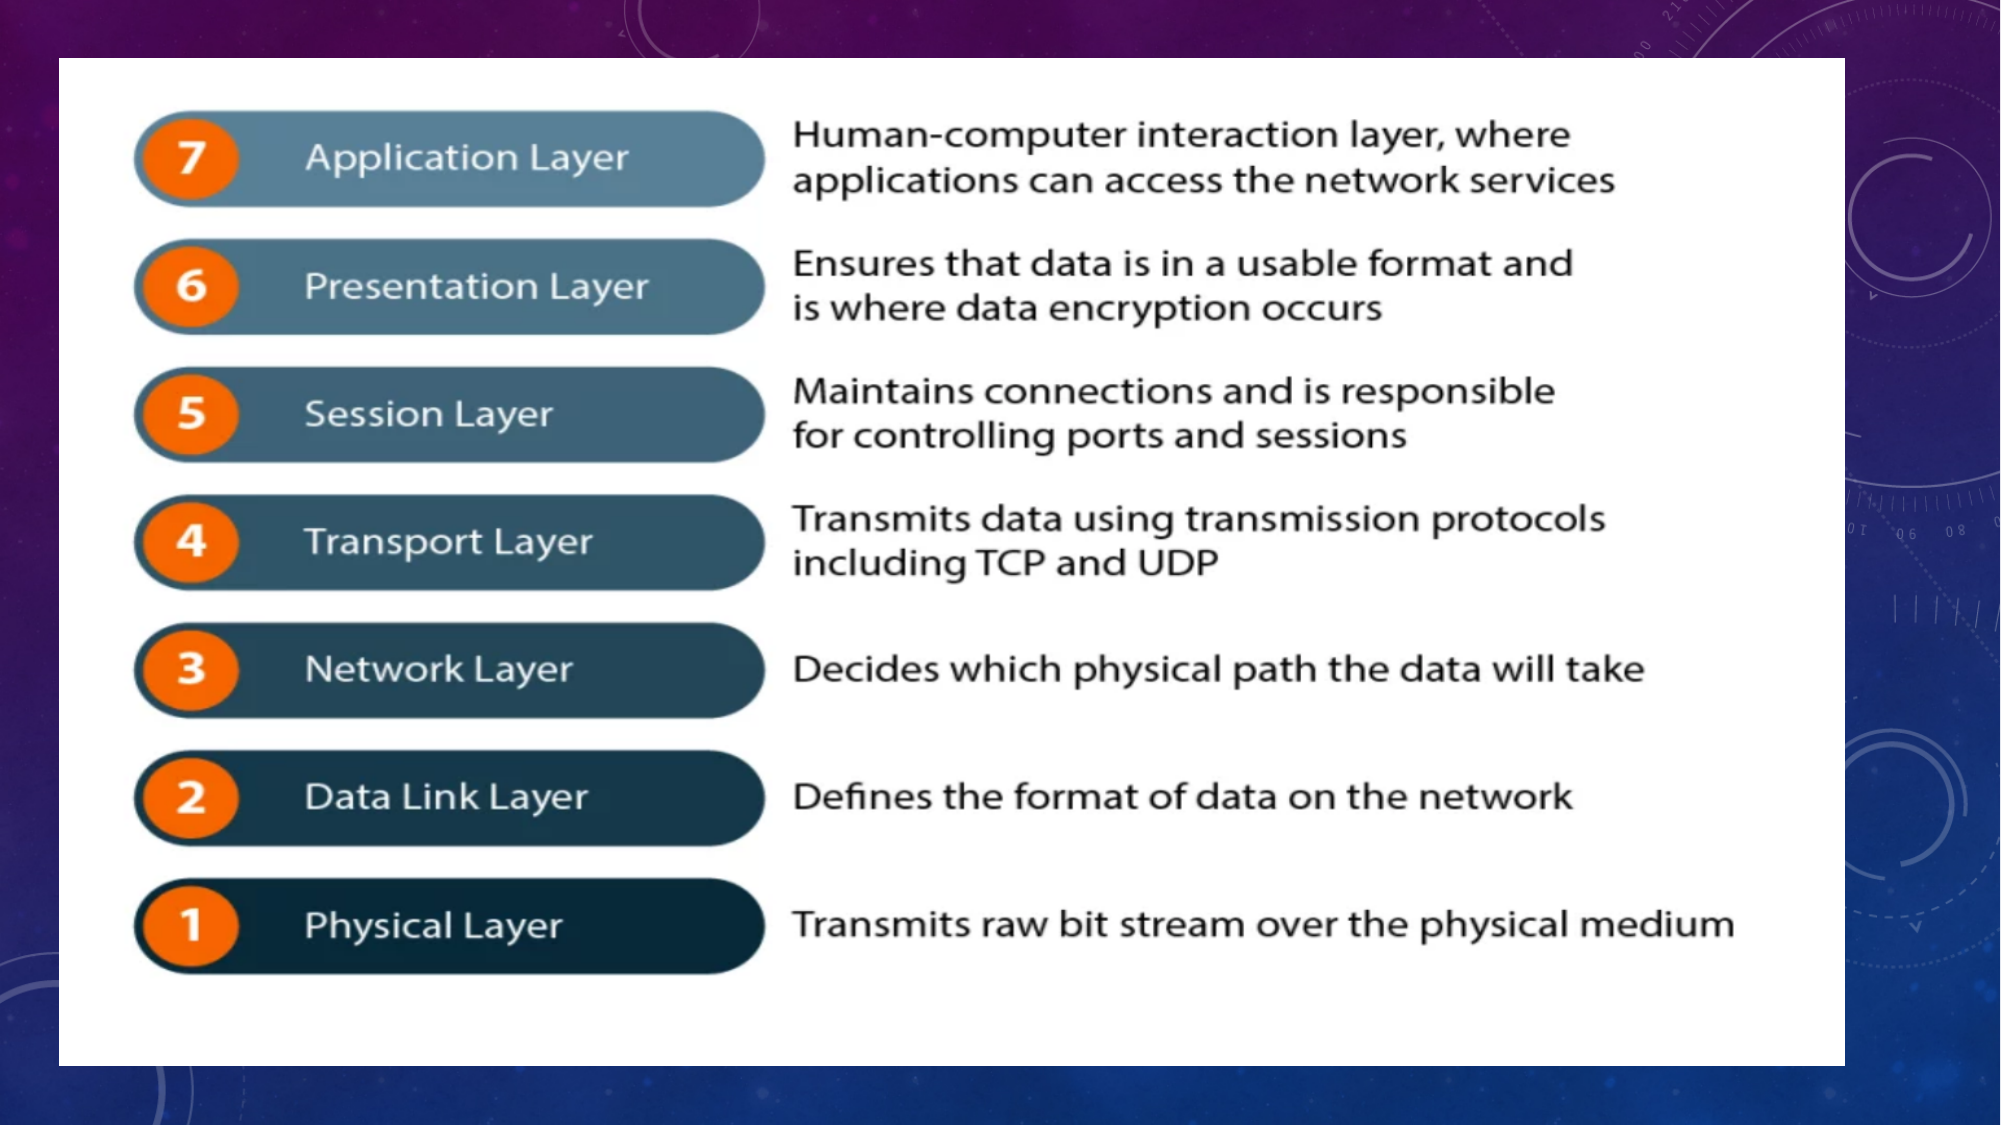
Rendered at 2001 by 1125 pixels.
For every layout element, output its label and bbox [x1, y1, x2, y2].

picture [59, 58, 1845, 1066]
